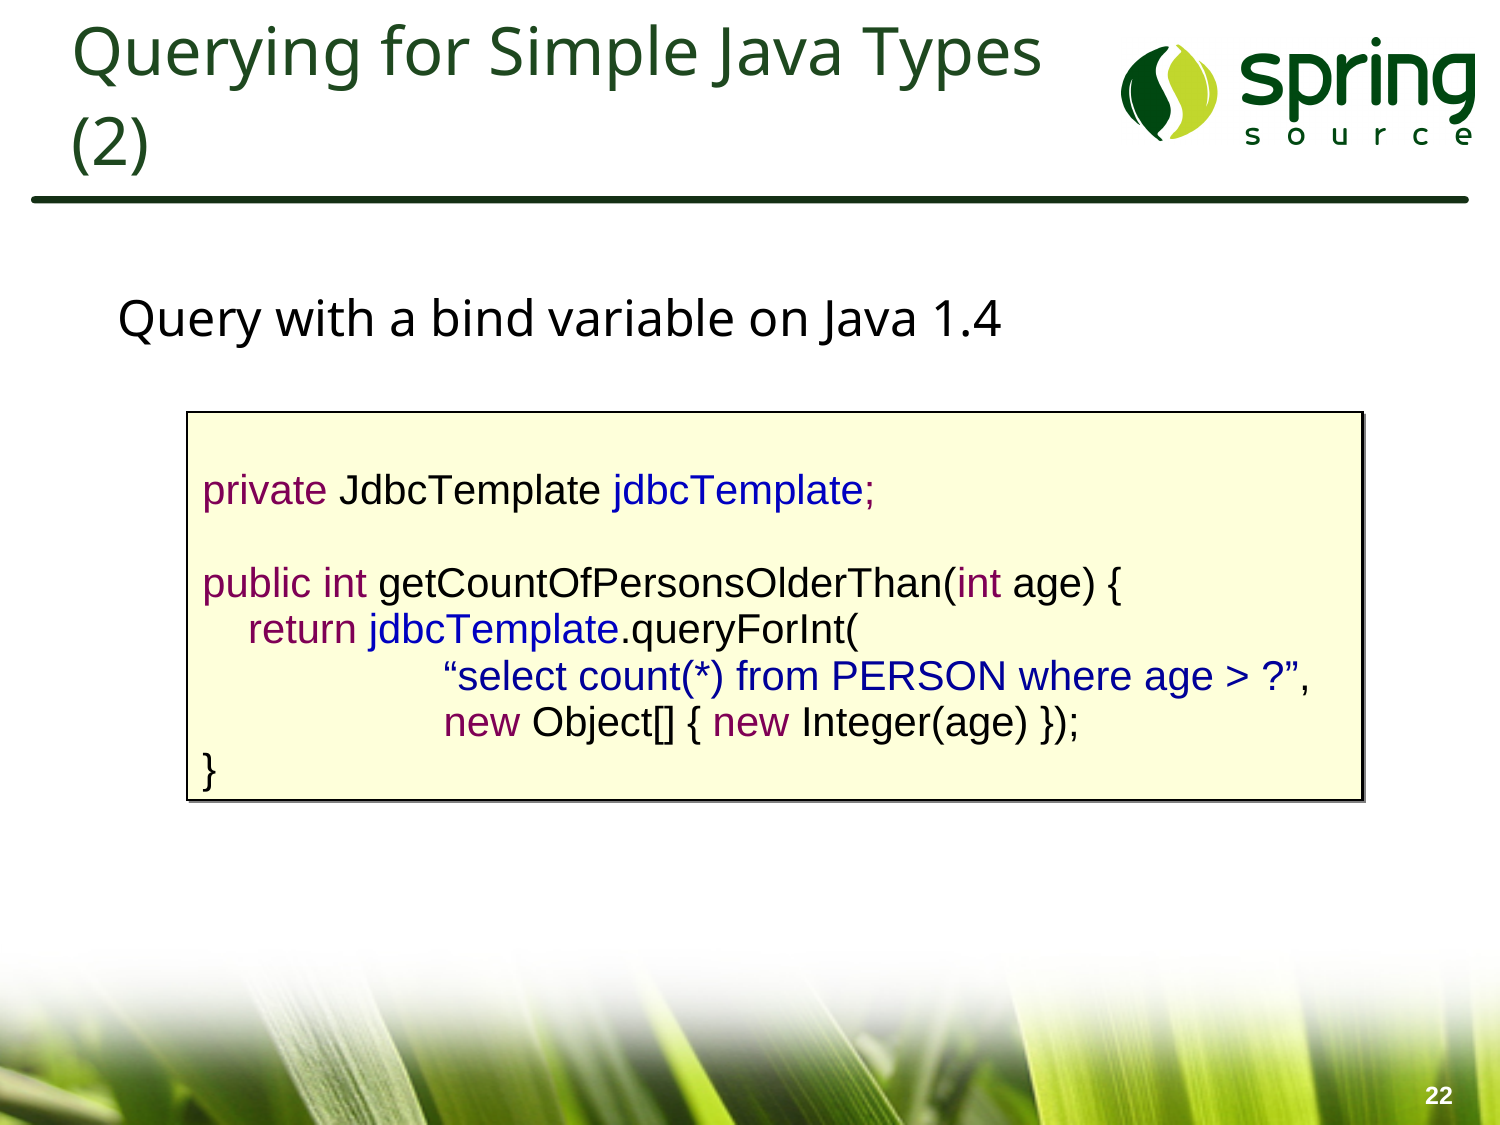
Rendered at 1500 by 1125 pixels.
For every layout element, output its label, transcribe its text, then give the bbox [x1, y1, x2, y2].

picture [0, 944, 1500, 1125]
picture [1121, 37, 1475, 145]
list Query with a bind variable on Java 1.4 [103, 275, 1394, 938]
text_box private JdbcTemplate jdbcTemplate; public int getCountOfPersonsOlderThan(int age) { return jdbcTemplate.queryForInt( “select count(*) from PERSON where age > ?”, new Object[] { new Integer(age) }); } [187, 412, 1363, 800]
title Querying for Simple Java Types (2) [56, 5, 1089, 184]
